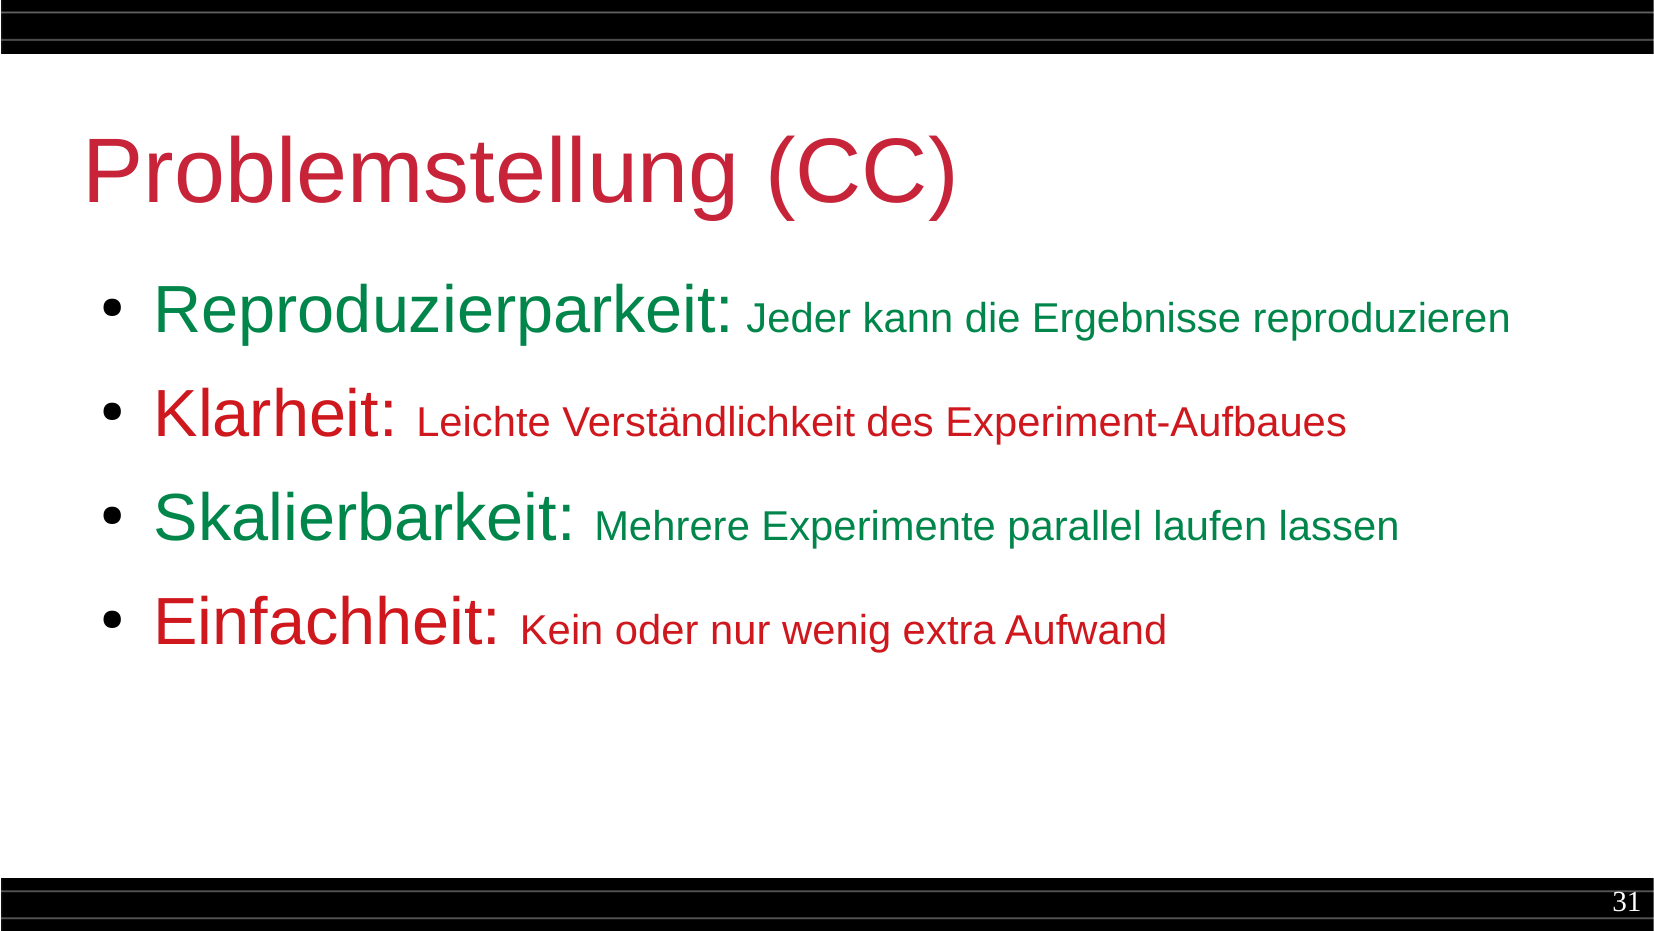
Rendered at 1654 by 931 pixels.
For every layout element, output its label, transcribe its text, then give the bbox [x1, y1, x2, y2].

picture [1, 878, 1654, 931]
list Reproduzierparkeit: Jeder kann die Ergebnisse reproduzieren Klarheit: Leichte Verständlichkeit des Experiment-Aufbaues Skalierbarkeit: Mehrere Experimente parallel laufen lassen Einfachheit: Kein oder nur wenig extra Aufwand [82, 271, 1571, 851]
title Problemstellung (CC) [82, 92, 1571, 249]
picture [1, 0, 1654, 54]
